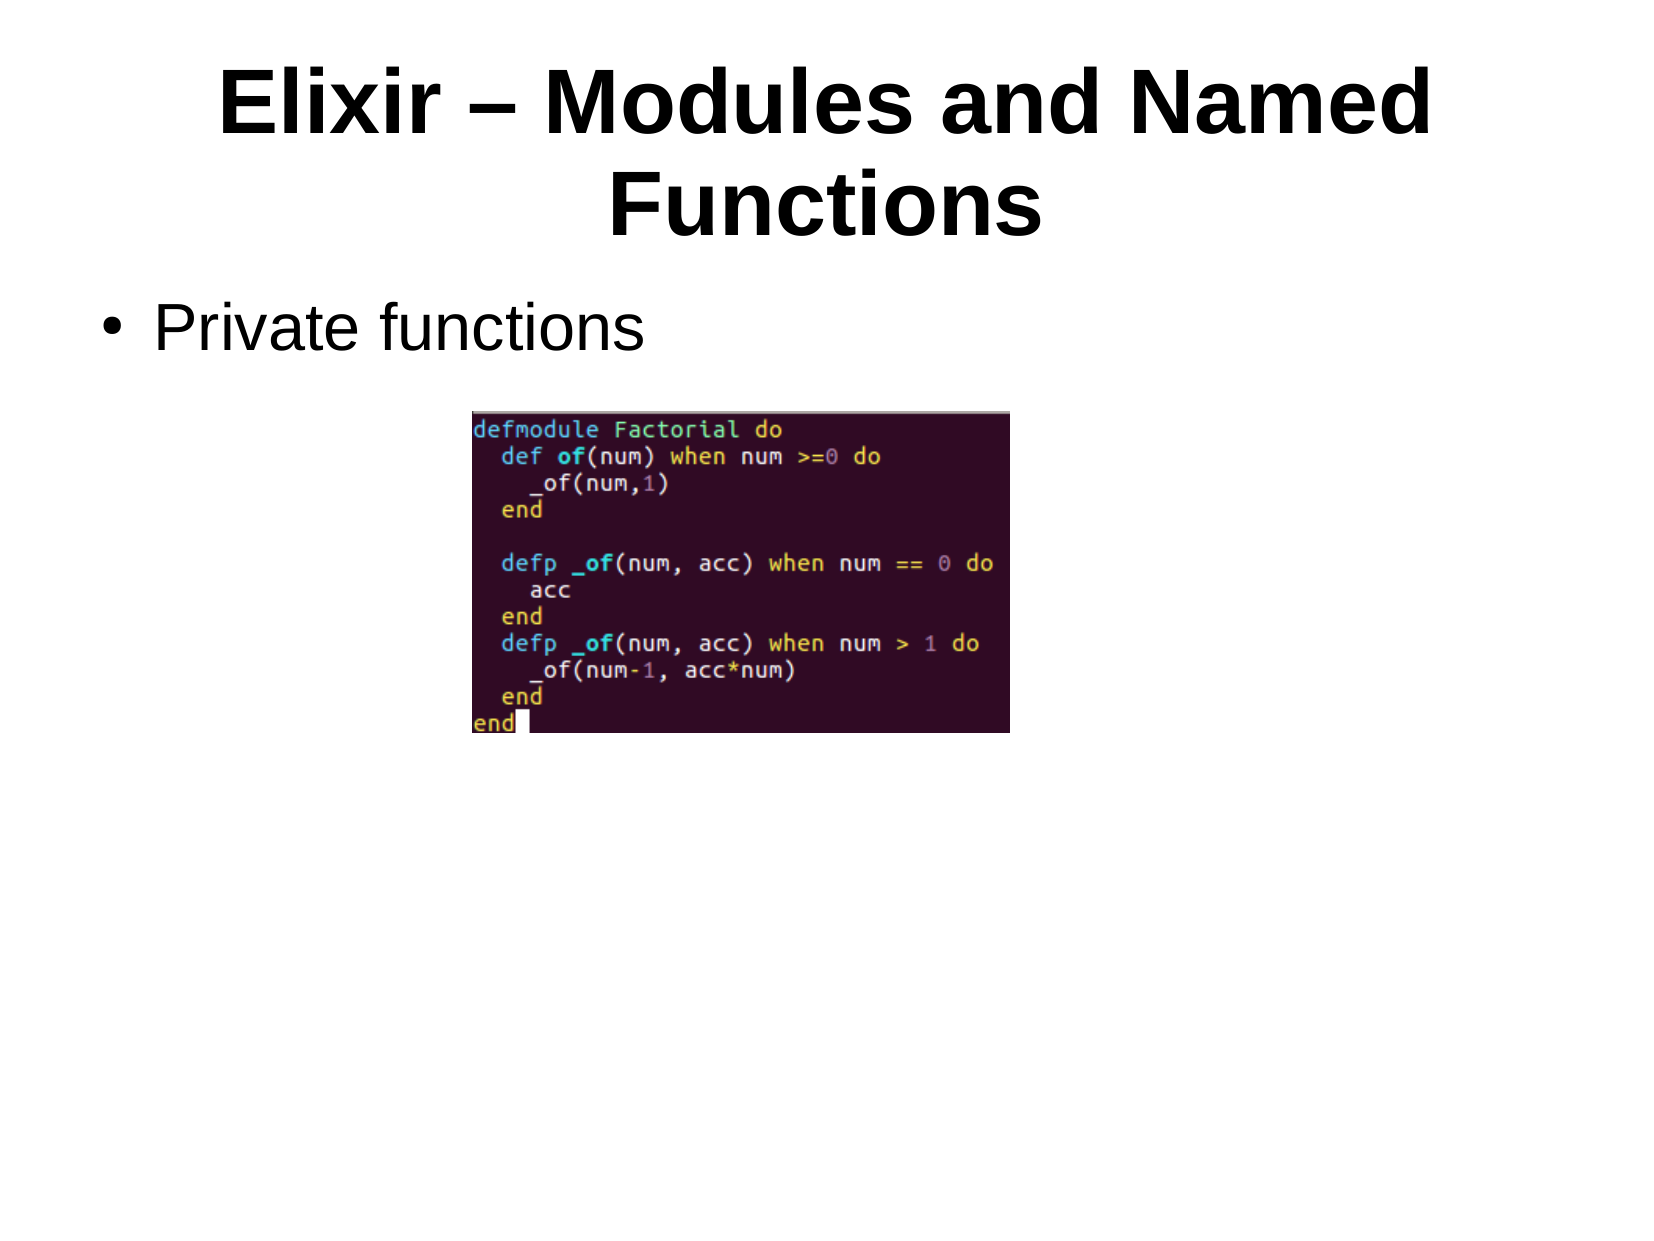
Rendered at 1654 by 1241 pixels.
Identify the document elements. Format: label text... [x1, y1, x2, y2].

picture [472, 411, 1010, 733]
list Private functions [82, 290, 1571, 1010]
title Elixir – Modules and Named Functions [82, 49, 1571, 257]
